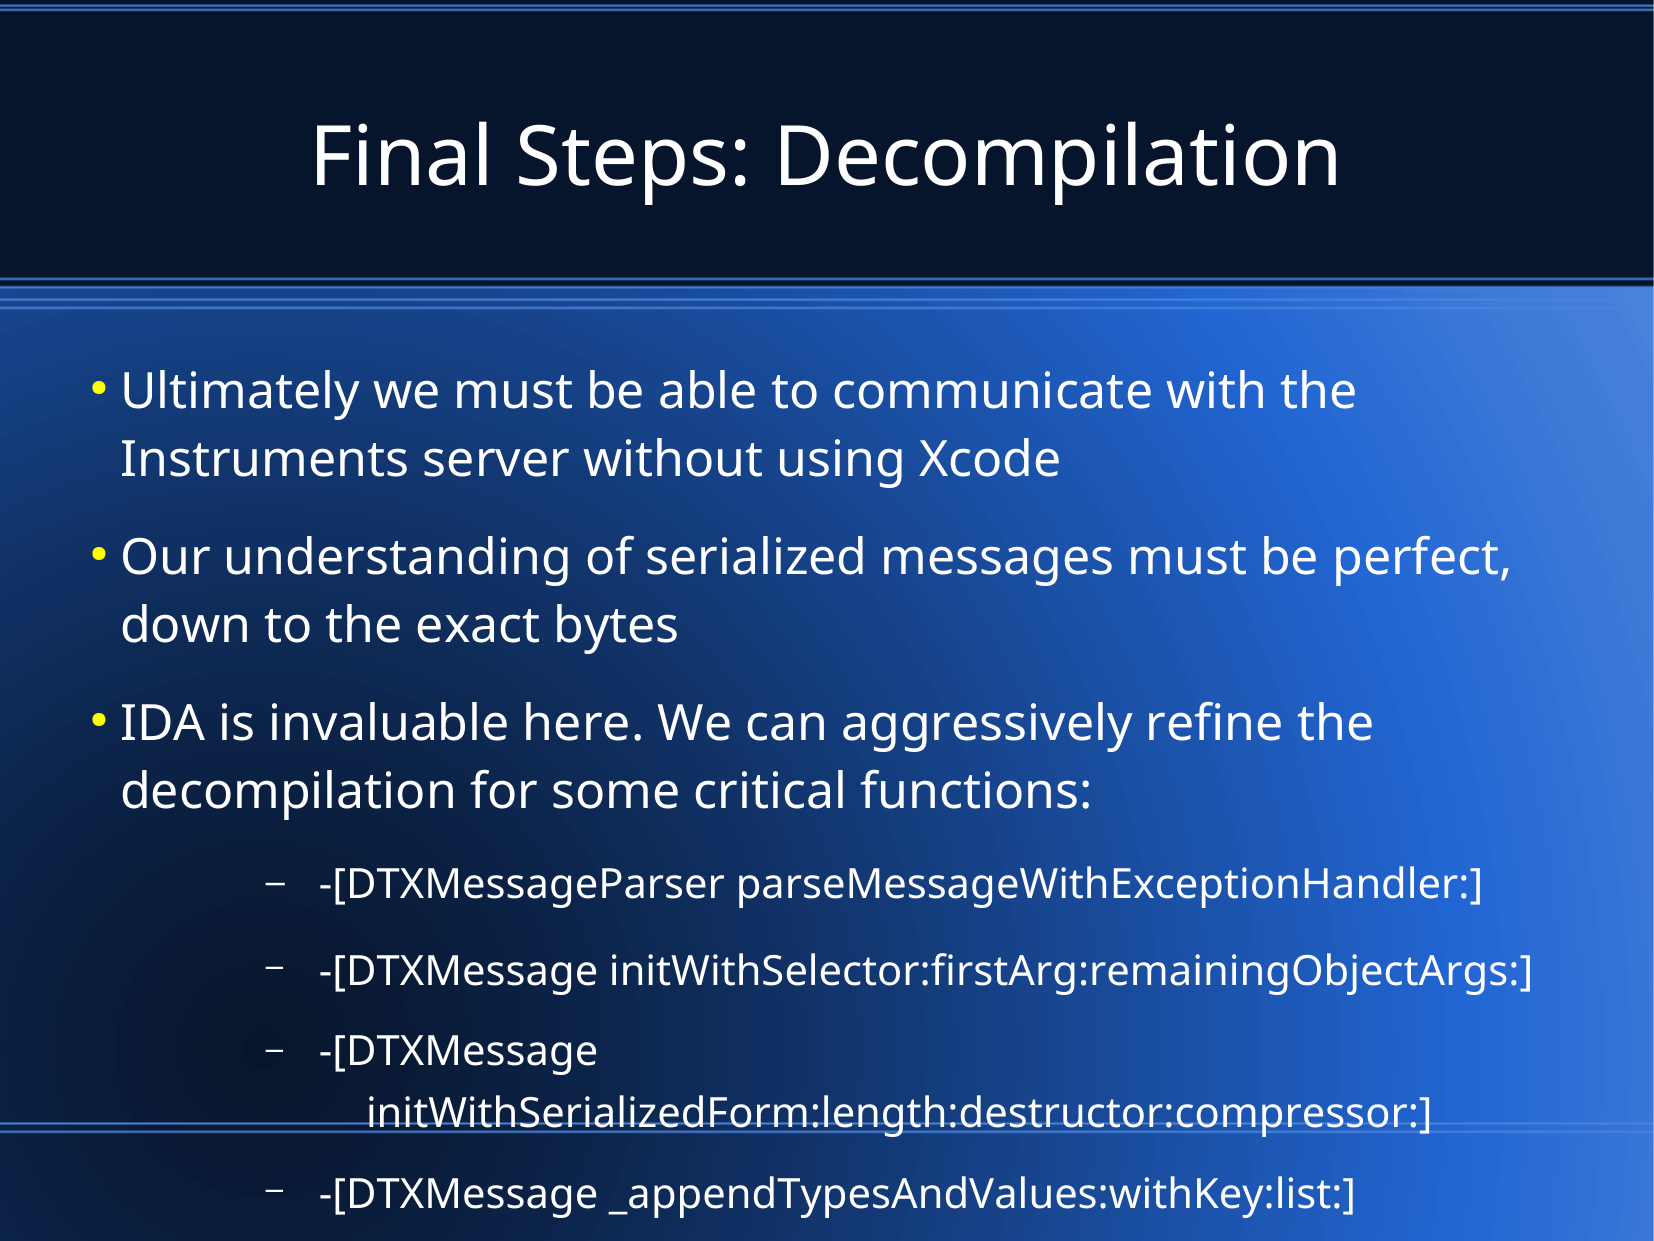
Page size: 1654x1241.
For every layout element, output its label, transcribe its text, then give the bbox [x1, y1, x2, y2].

picture [0, 0, 1654, 1241]
list Ultimately we must be able to communicate with the Instruments server without using Xcode Our understanding of serialized messages must be perfect, down to the exact bytes IDA is invaluable here. We can aggressively refine the decompilation for some critical functions: ﻿-[DTXMessageParser parseMessageWithExceptionHandler:] -[DTXMessage initWithSelector:firstArg:remainingObjectArgs:] ﻿-[DTXMessage initWithSerializedForm:length:destructor:compressor:] -[DTXMessage _appendTypesAndValues:withKey:list:] [82, 355, 1571, 1094]
title Final Steps: Decompilation [82, 49, 1571, 257]
